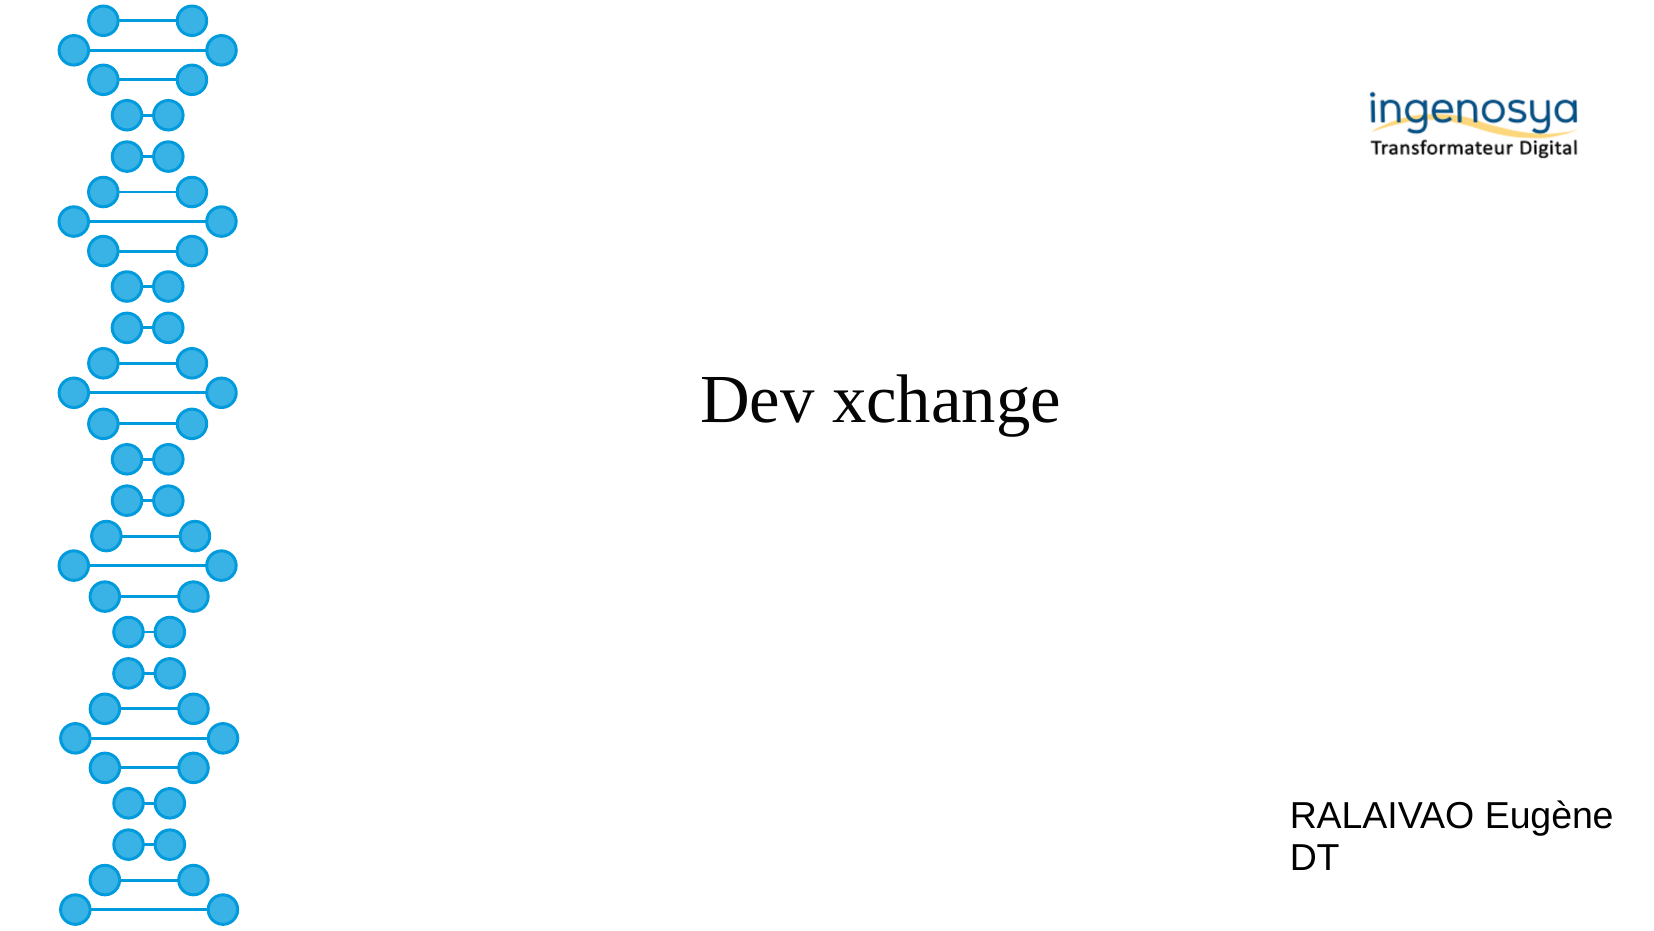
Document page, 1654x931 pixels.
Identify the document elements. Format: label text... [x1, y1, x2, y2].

title Dev xchange [412, 310, 1351, 488]
text_box RALAIVAO Eugène DT [1275, 787, 1651, 887]
picture [1350, 0, 1596, 242]
